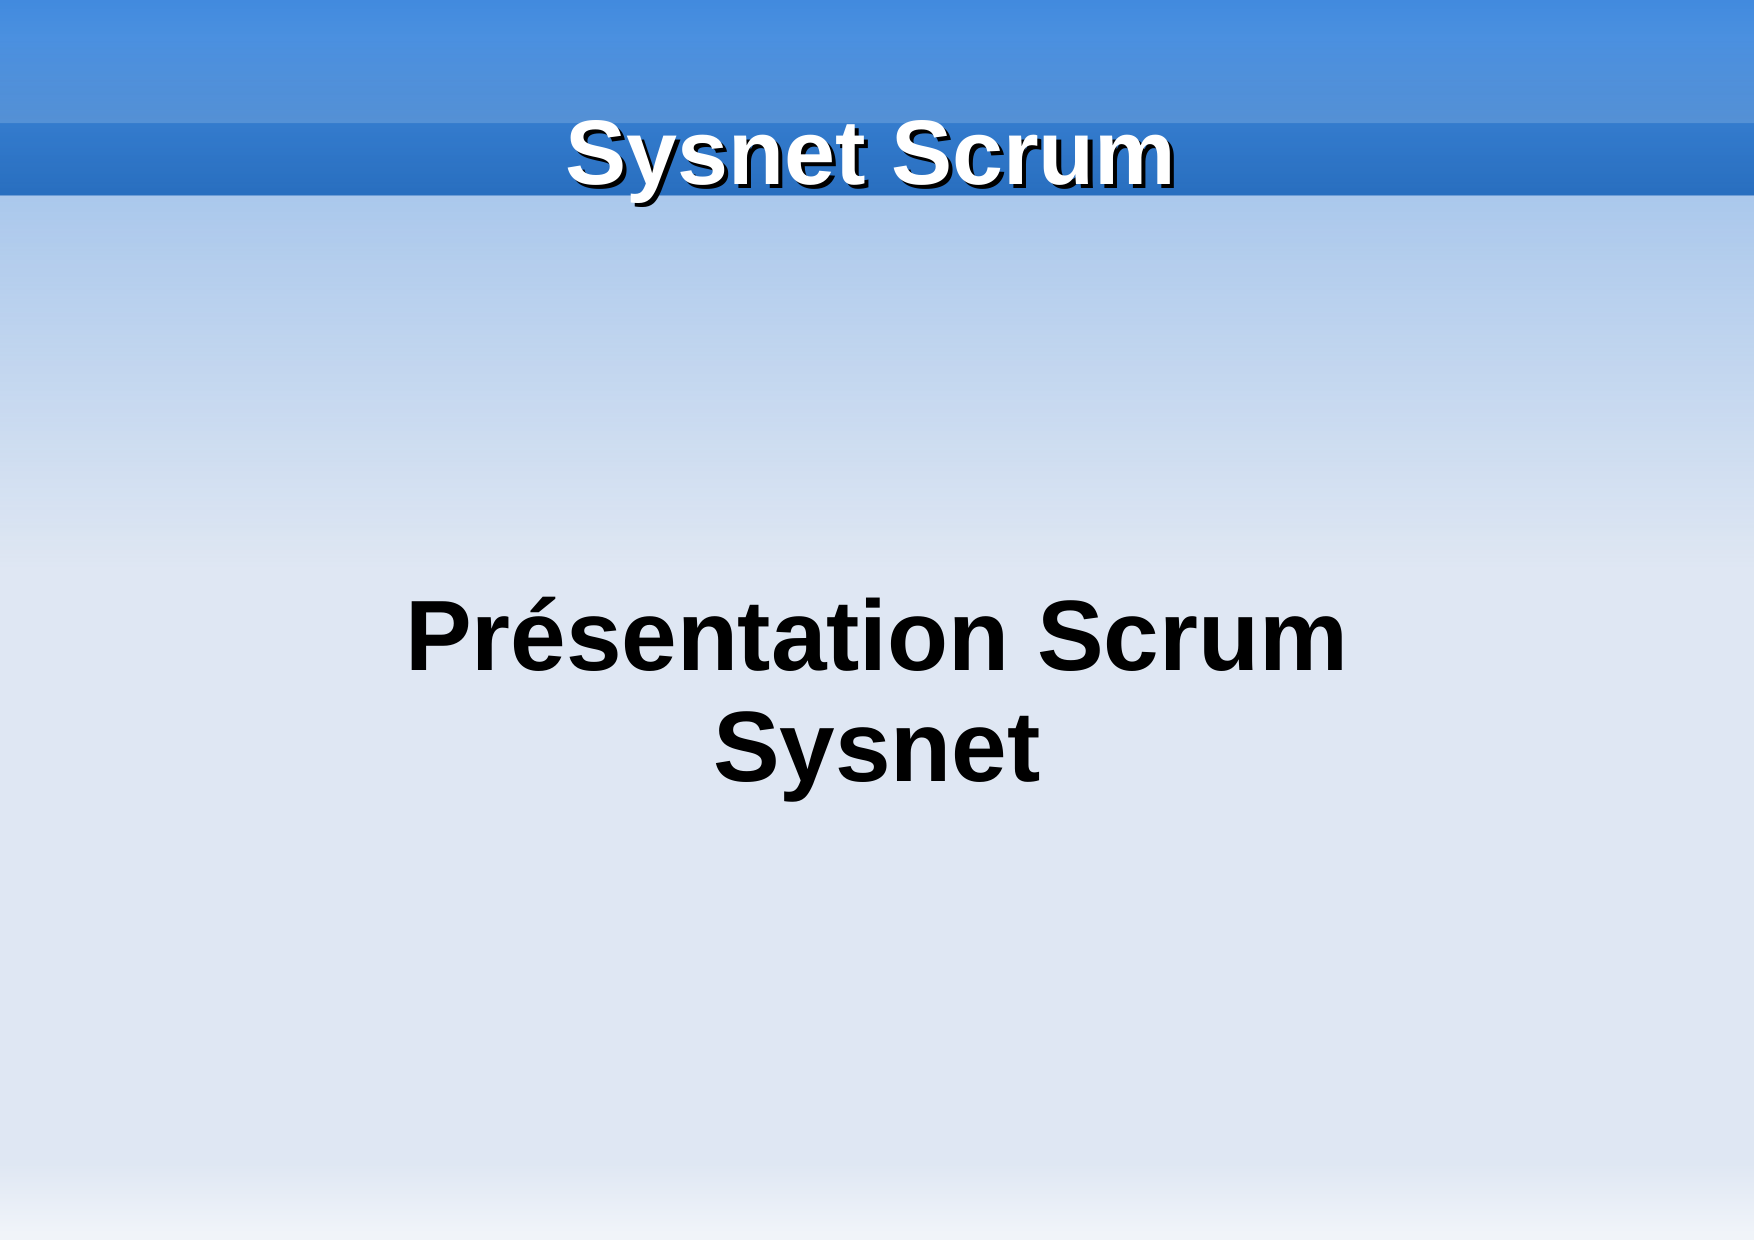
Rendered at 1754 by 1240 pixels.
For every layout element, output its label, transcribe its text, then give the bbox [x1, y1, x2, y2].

picture [0, 0, 1754, 1240]
subtitle Présentation Scrum Sysnet [140, 321, 1614, 1062]
title Sysnet Scrum [135, 59, 1608, 247]
